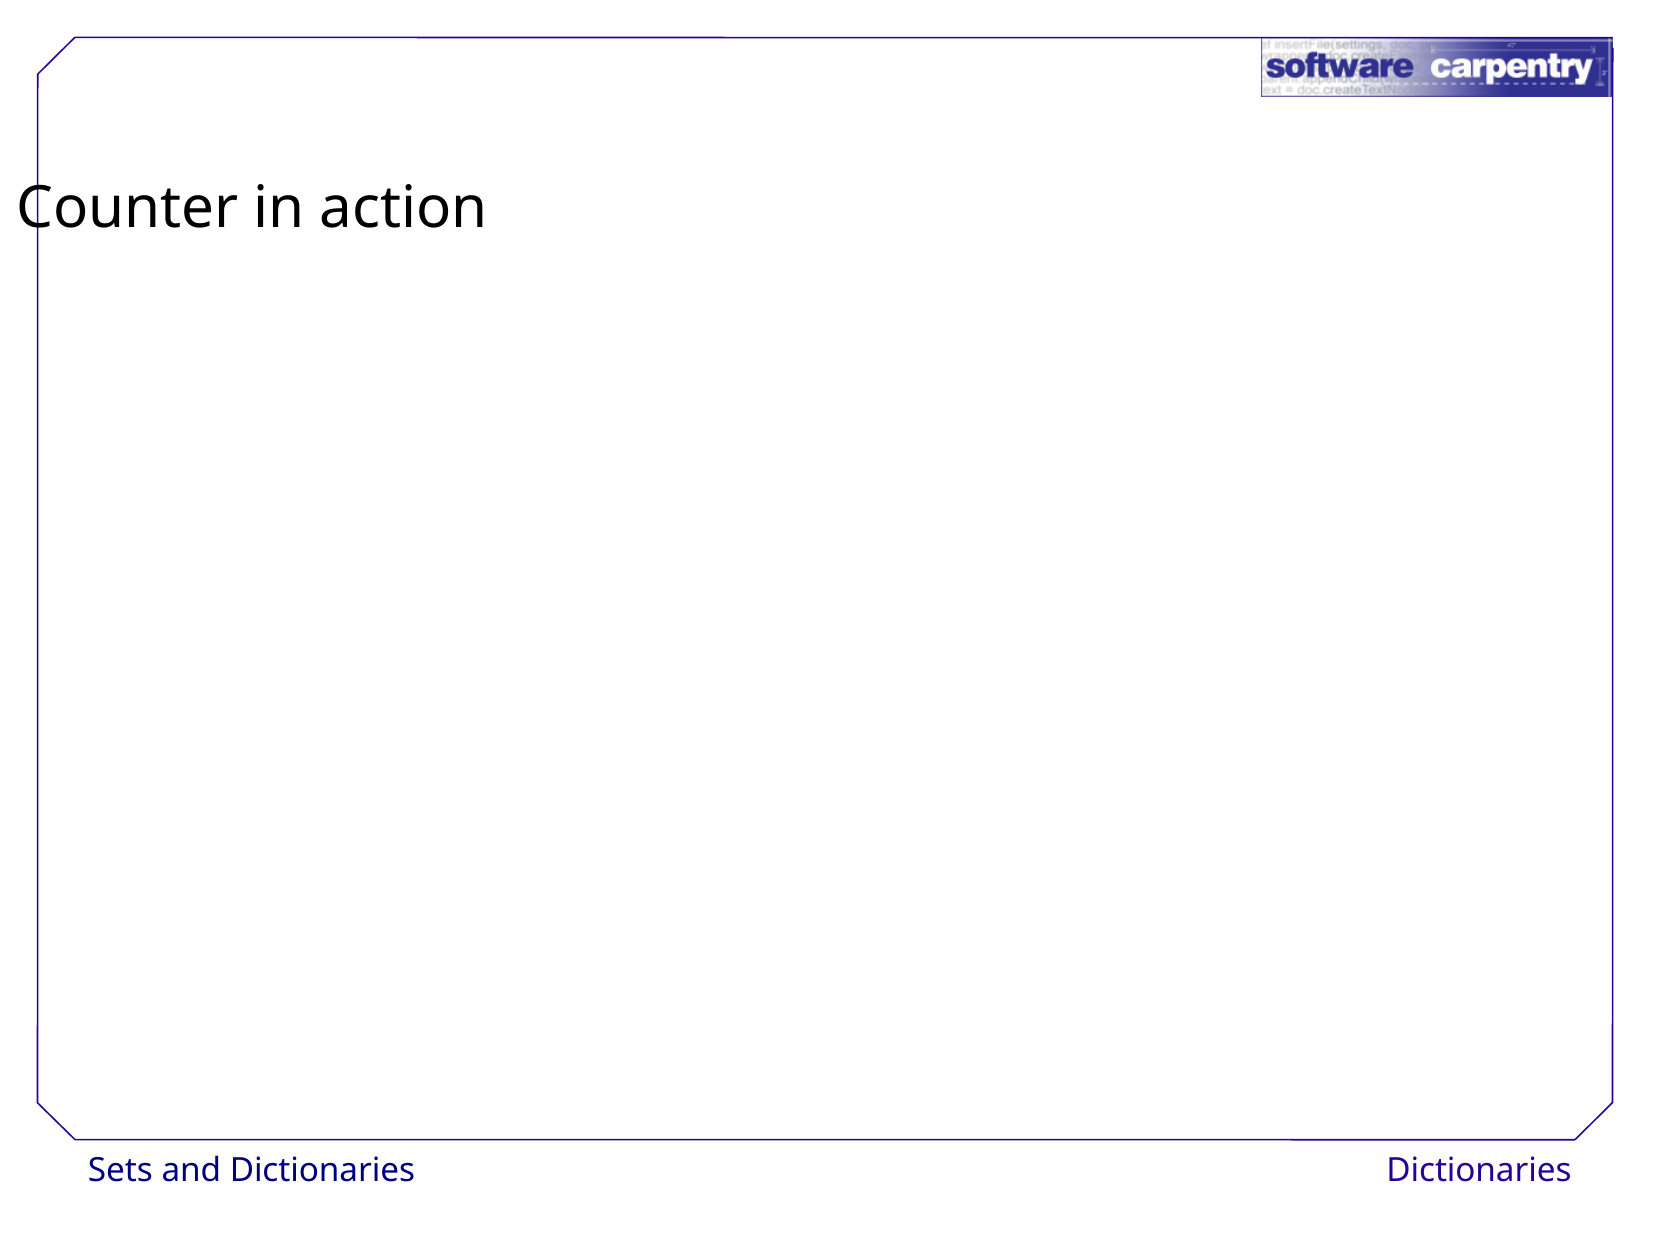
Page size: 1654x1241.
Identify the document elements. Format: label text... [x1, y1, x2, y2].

text_box Counter in action [1, 126, 653, 248]
picture [1261, 39, 1613, 97]
